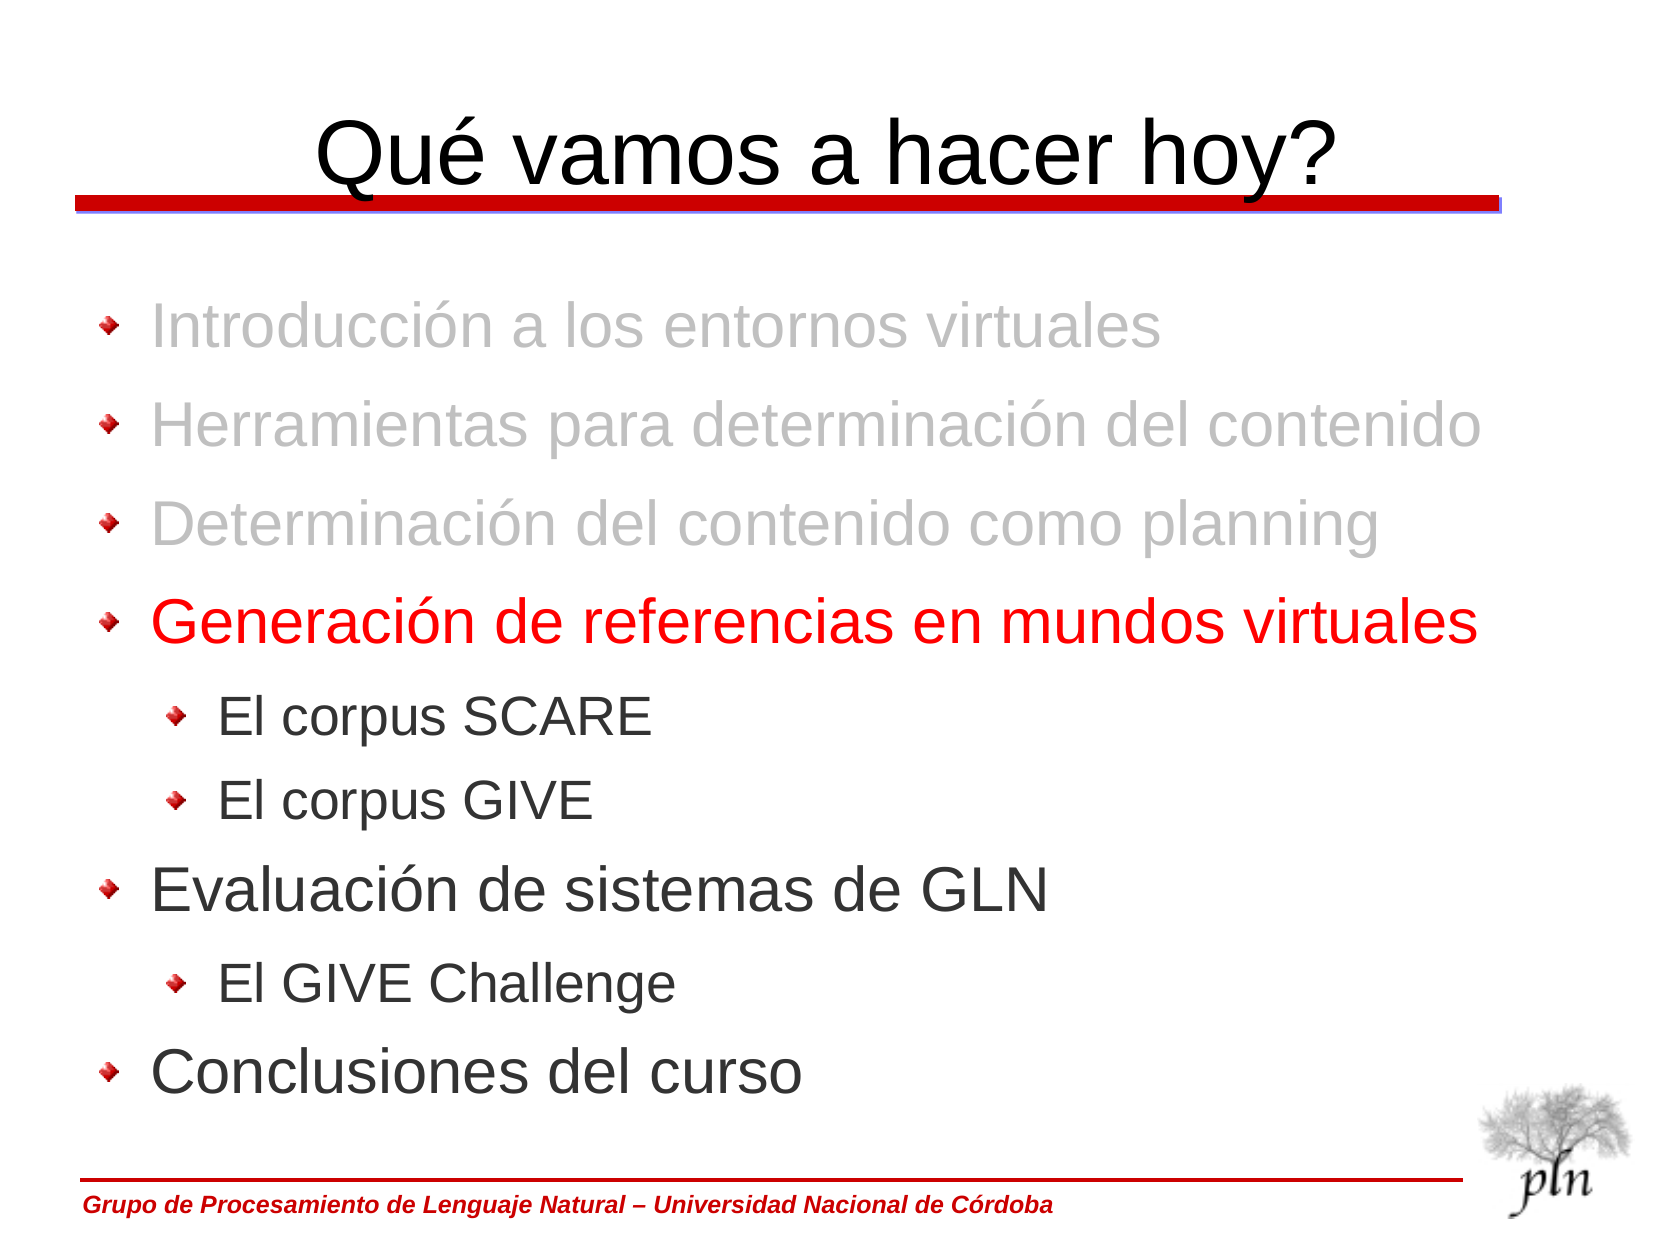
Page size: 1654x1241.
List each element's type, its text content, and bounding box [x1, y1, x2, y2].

picture [1477, 1083, 1635, 1219]
title Qué vamos a hacer hoy? [82, 49, 1571, 257]
list Introducción a los entornos virtuales Herramientas para determinación del contenido Determinación del contenido como planning Generación de referencias en mundos virtuales El corpus SCARE El corpus GIVE Evaluación de sistemas de GLN El GIVE Challenge Conclusiones del curso [82, 290, 1571, 1109]
